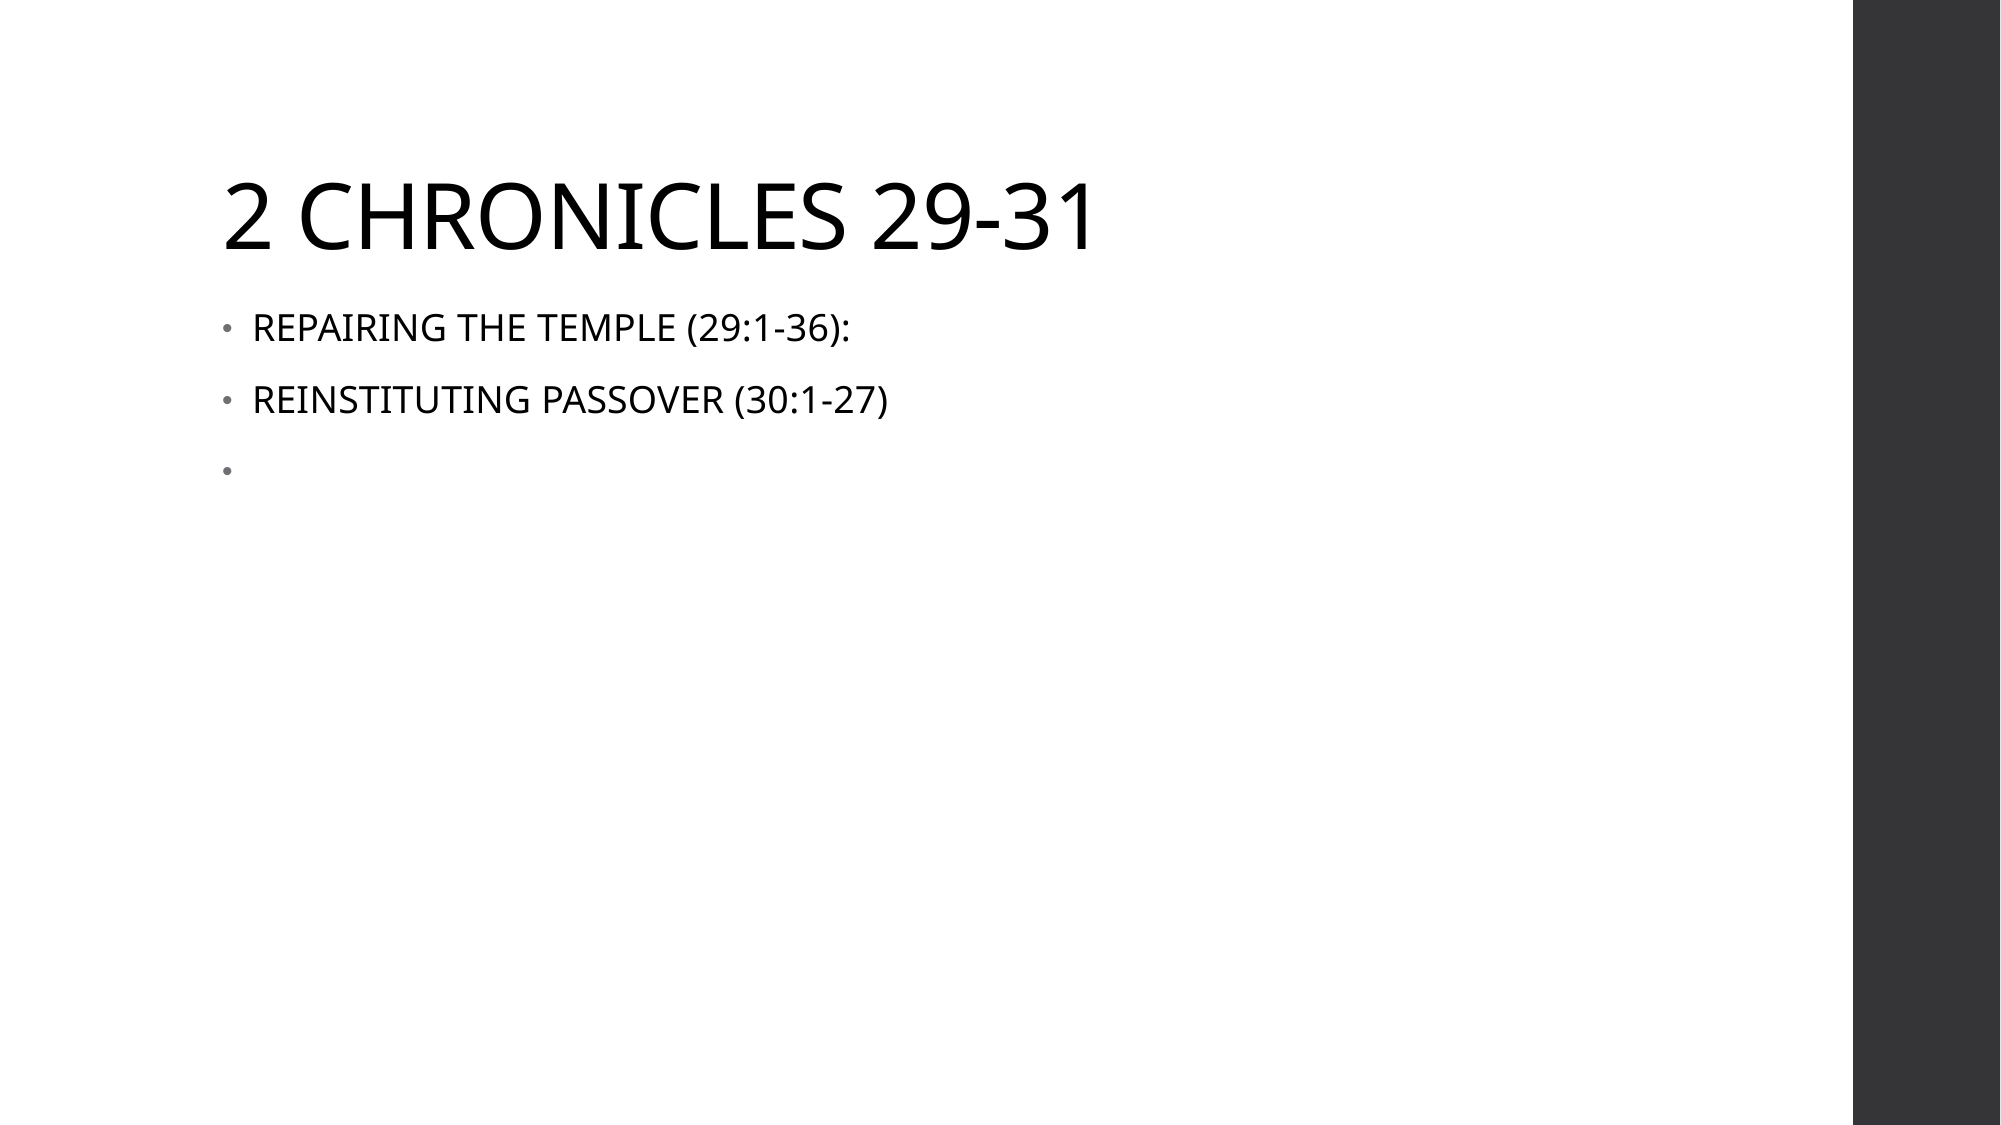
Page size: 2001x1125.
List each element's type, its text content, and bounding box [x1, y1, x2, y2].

title 2 CHRONICLES 29-31 [206, 60, 1797, 278]
list REPAIRING THE TEMPLE (29:1-36): REINSTITUTING PASSOVER (30:1-27) [206, 299, 1617, 1014]
